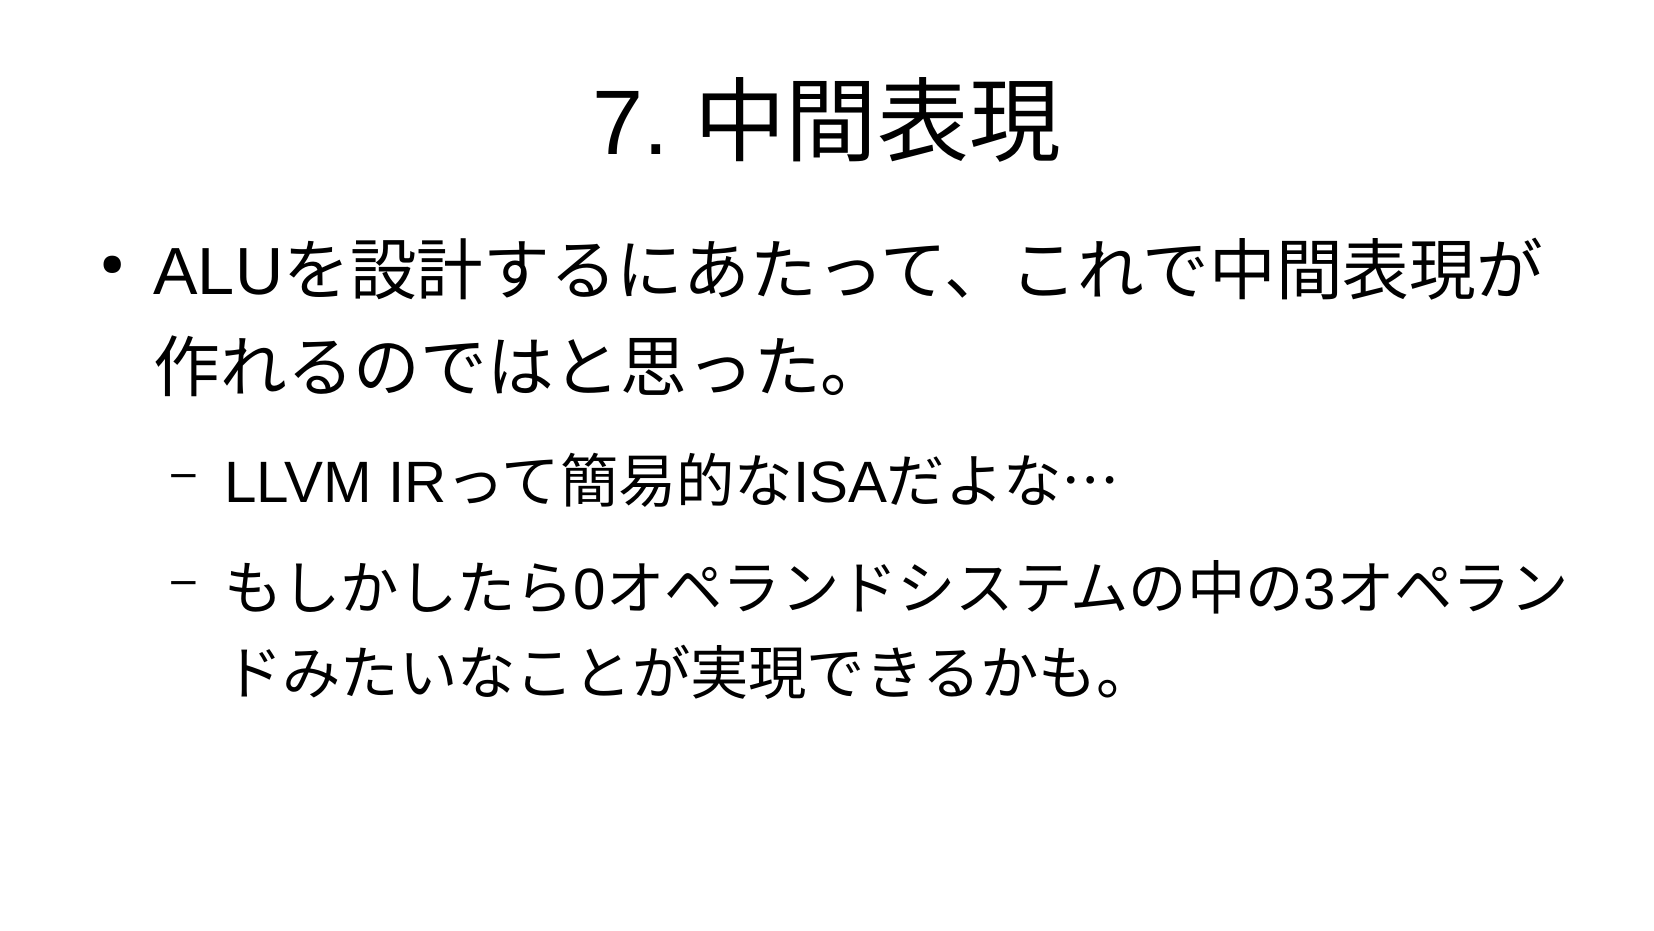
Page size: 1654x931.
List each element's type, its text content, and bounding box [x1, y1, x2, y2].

list ALUを設計するにあたって、これで中間表現が作れるのではと思った。 LLVM IRって簡易的なISAだよな… もしかしたら0オペランドシステムの中の3オペランドみたいなことが実現できるかも。 [82, 217, 1571, 758]
title 7. 中間表現 [82, 37, 1571, 193]
